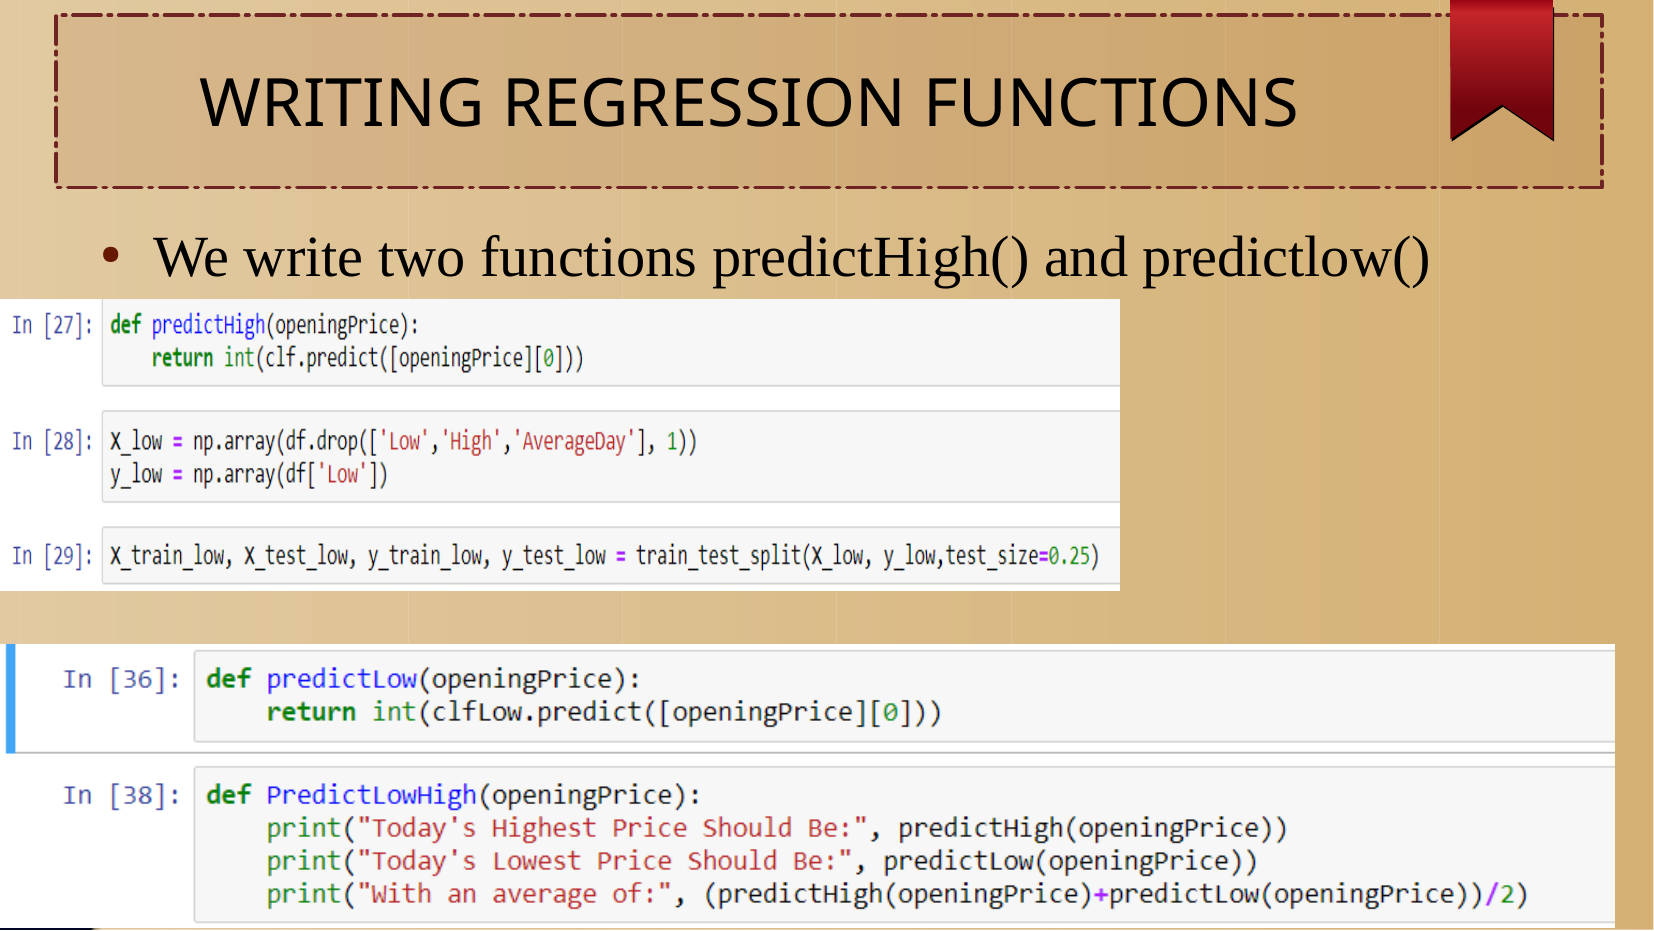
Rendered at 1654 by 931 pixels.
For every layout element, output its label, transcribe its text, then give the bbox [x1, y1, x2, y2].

picture [0, 644, 1615, 928]
list We write two functions predictHigh() and predictlow() [82, 224, 1571, 644]
title WRITING REGRESSION FUNCTIONS [59, 11, 1441, 189]
picture [0, 299, 1120, 591]
